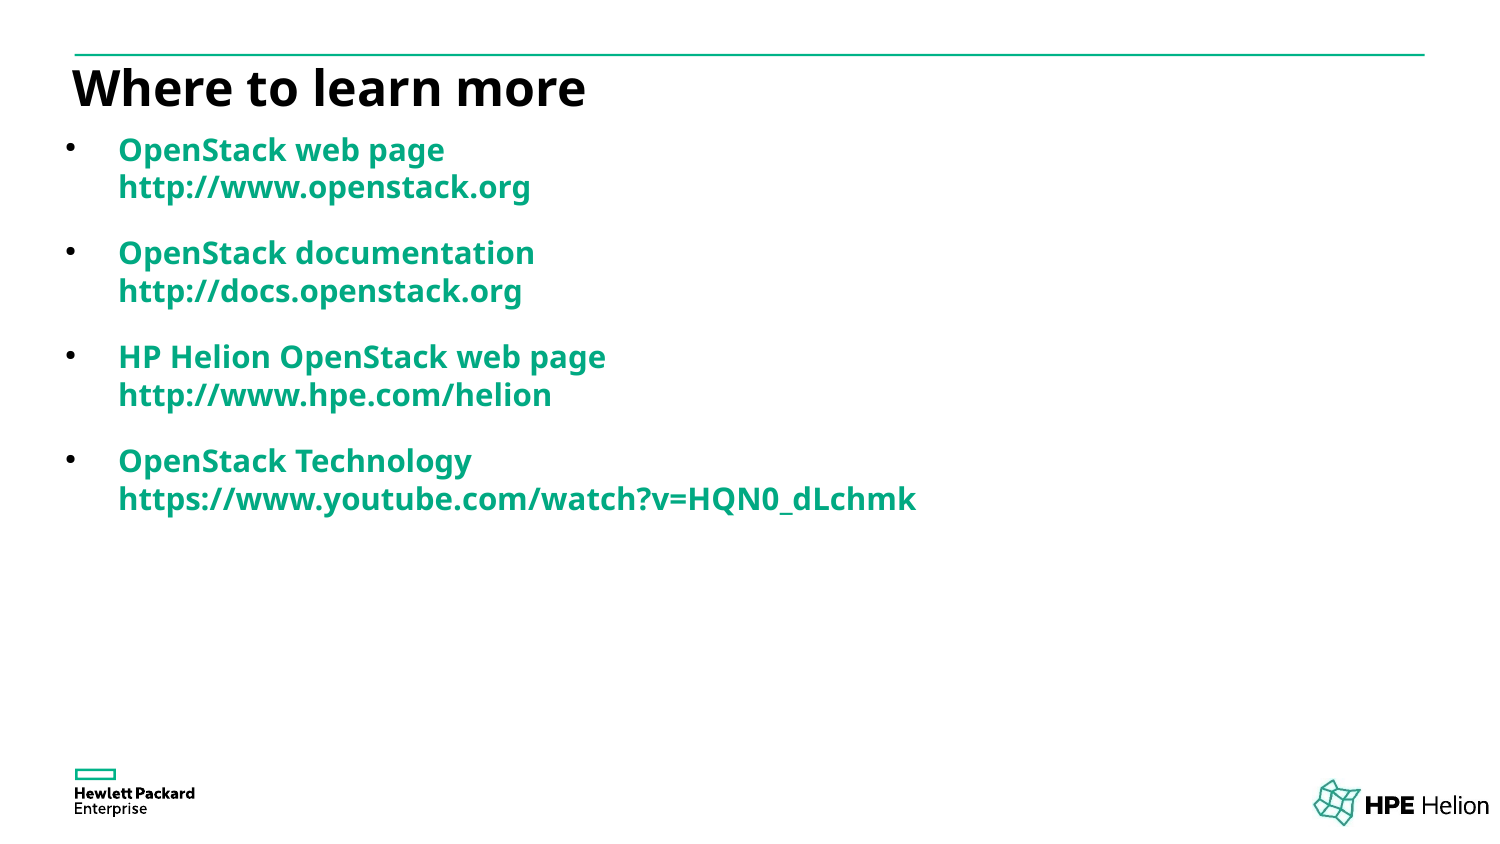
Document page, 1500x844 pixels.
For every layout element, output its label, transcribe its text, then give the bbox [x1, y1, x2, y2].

title Where to learn more [72, 56, 1404, 127]
picture [1312, 778, 1489, 827]
text_box OpenStack web page http://www.openstack.org OpenStack documentation http://docs.openstack.org HP Helion OpenStack web page http://www.hpe.com/helion OpenStack Technology https://www.youtube.com/watch?v=HQN0_dLchmk [47, 129, 1380, 792]
